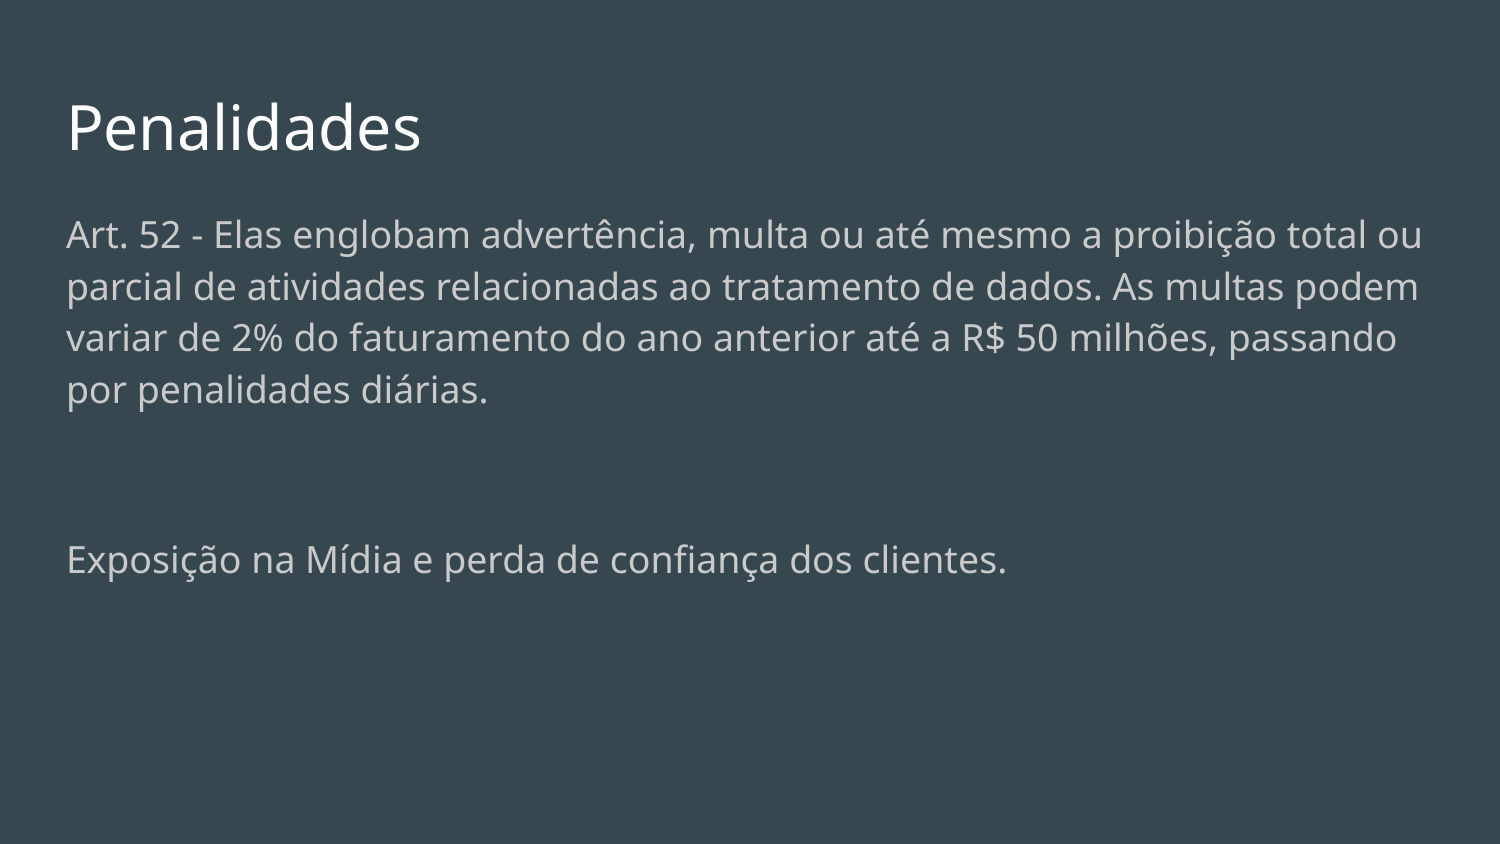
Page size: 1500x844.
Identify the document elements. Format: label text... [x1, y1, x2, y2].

title Penalidades [51, 72, 1449, 167]
list Art. 52 - Elas englobam advertência, multa ou até mesmo a proibição total ou parcial de atividades relacionadas ao tratamento de dados. As multas podem variar de 2% do faturamento do ano anterior até a R$ 50 milhões, passando por penalidades diárias. Exposição na Mídia e perda de confiança dos clientes. [51, 189, 1449, 750]
